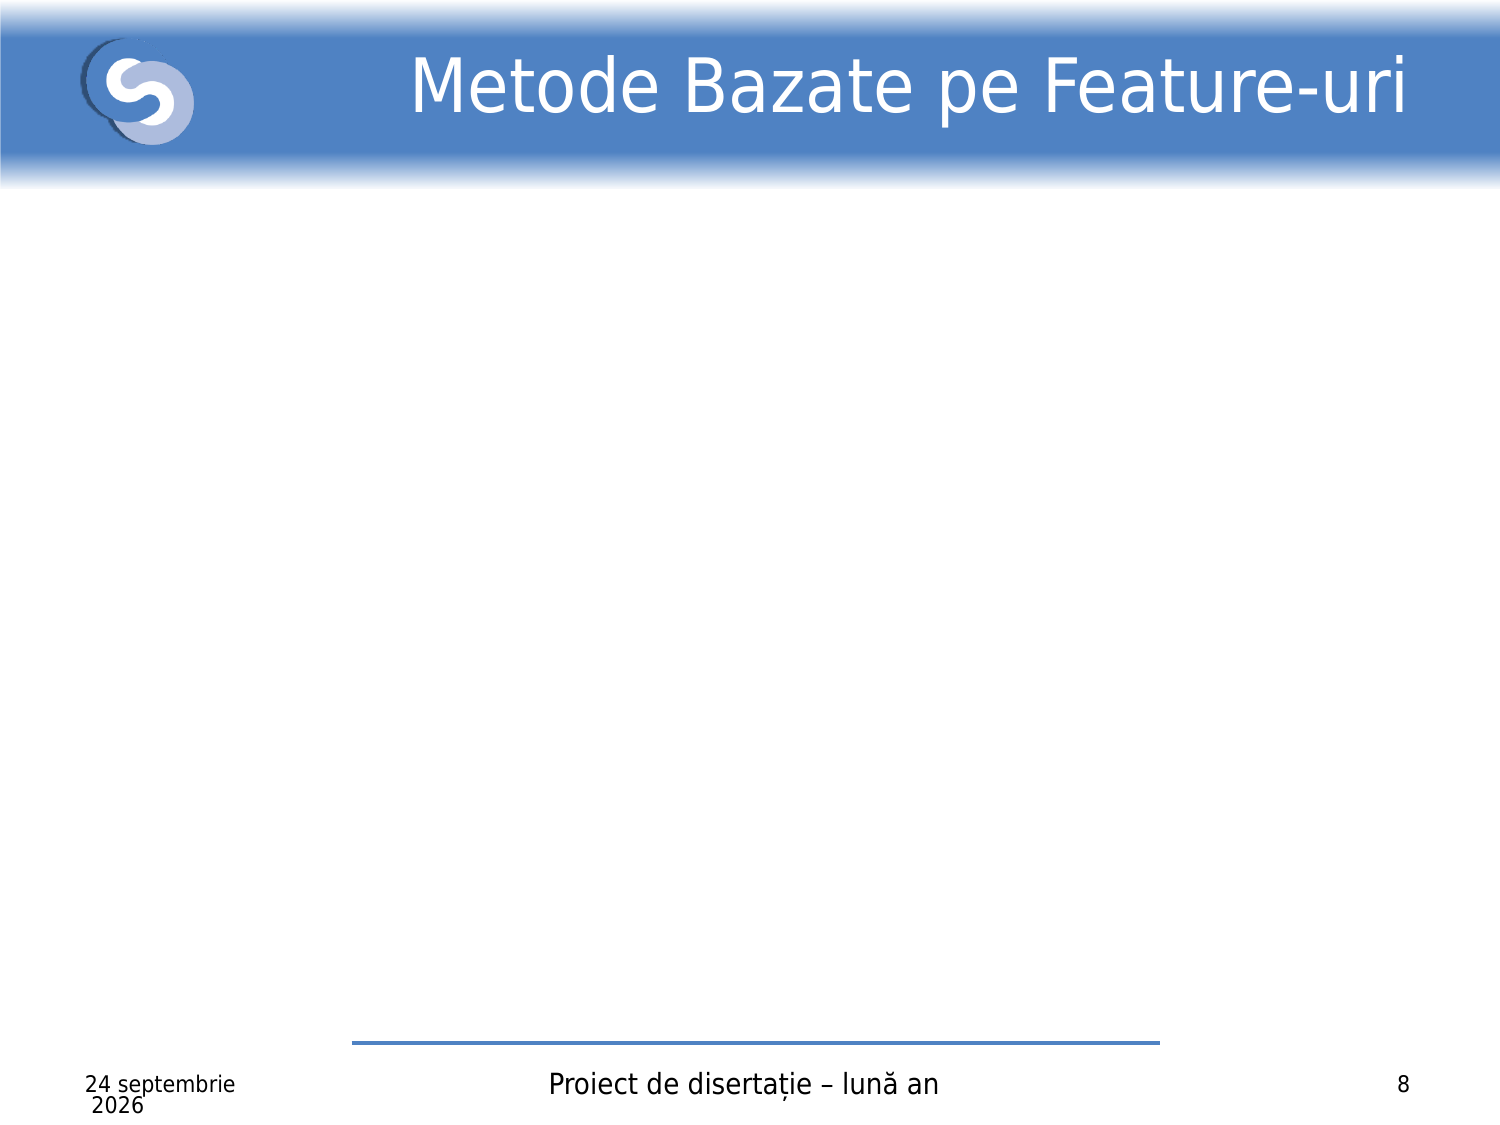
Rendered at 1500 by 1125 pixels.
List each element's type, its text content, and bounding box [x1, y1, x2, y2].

title Metode Bazate pe Feature-uri [199, 11, 1425, 155]
picture [0, 0, 1500, 189]
